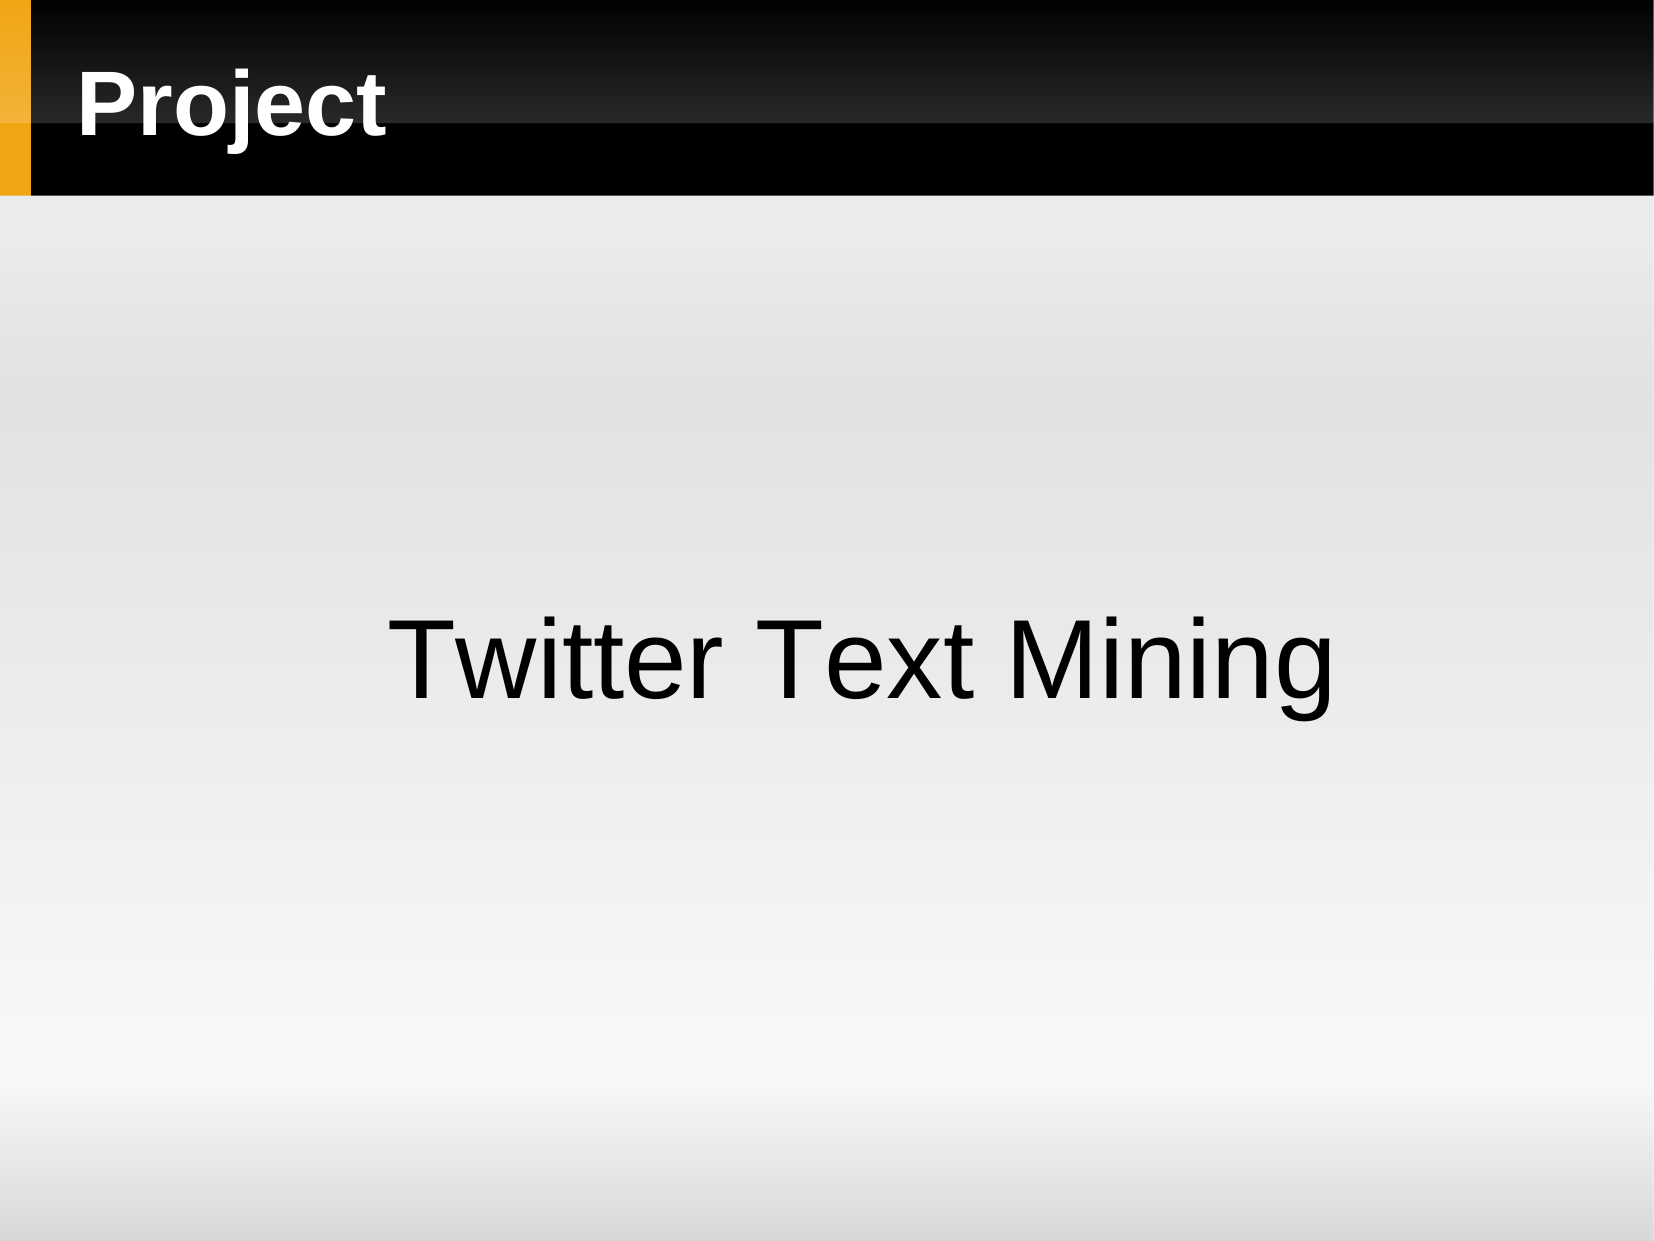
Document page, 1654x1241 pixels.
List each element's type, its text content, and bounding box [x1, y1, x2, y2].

list Twitter Text Mining [88, 596, 1565, 827]
title Project [76, 0, 1565, 208]
picture [0, 0, 1654, 1241]
